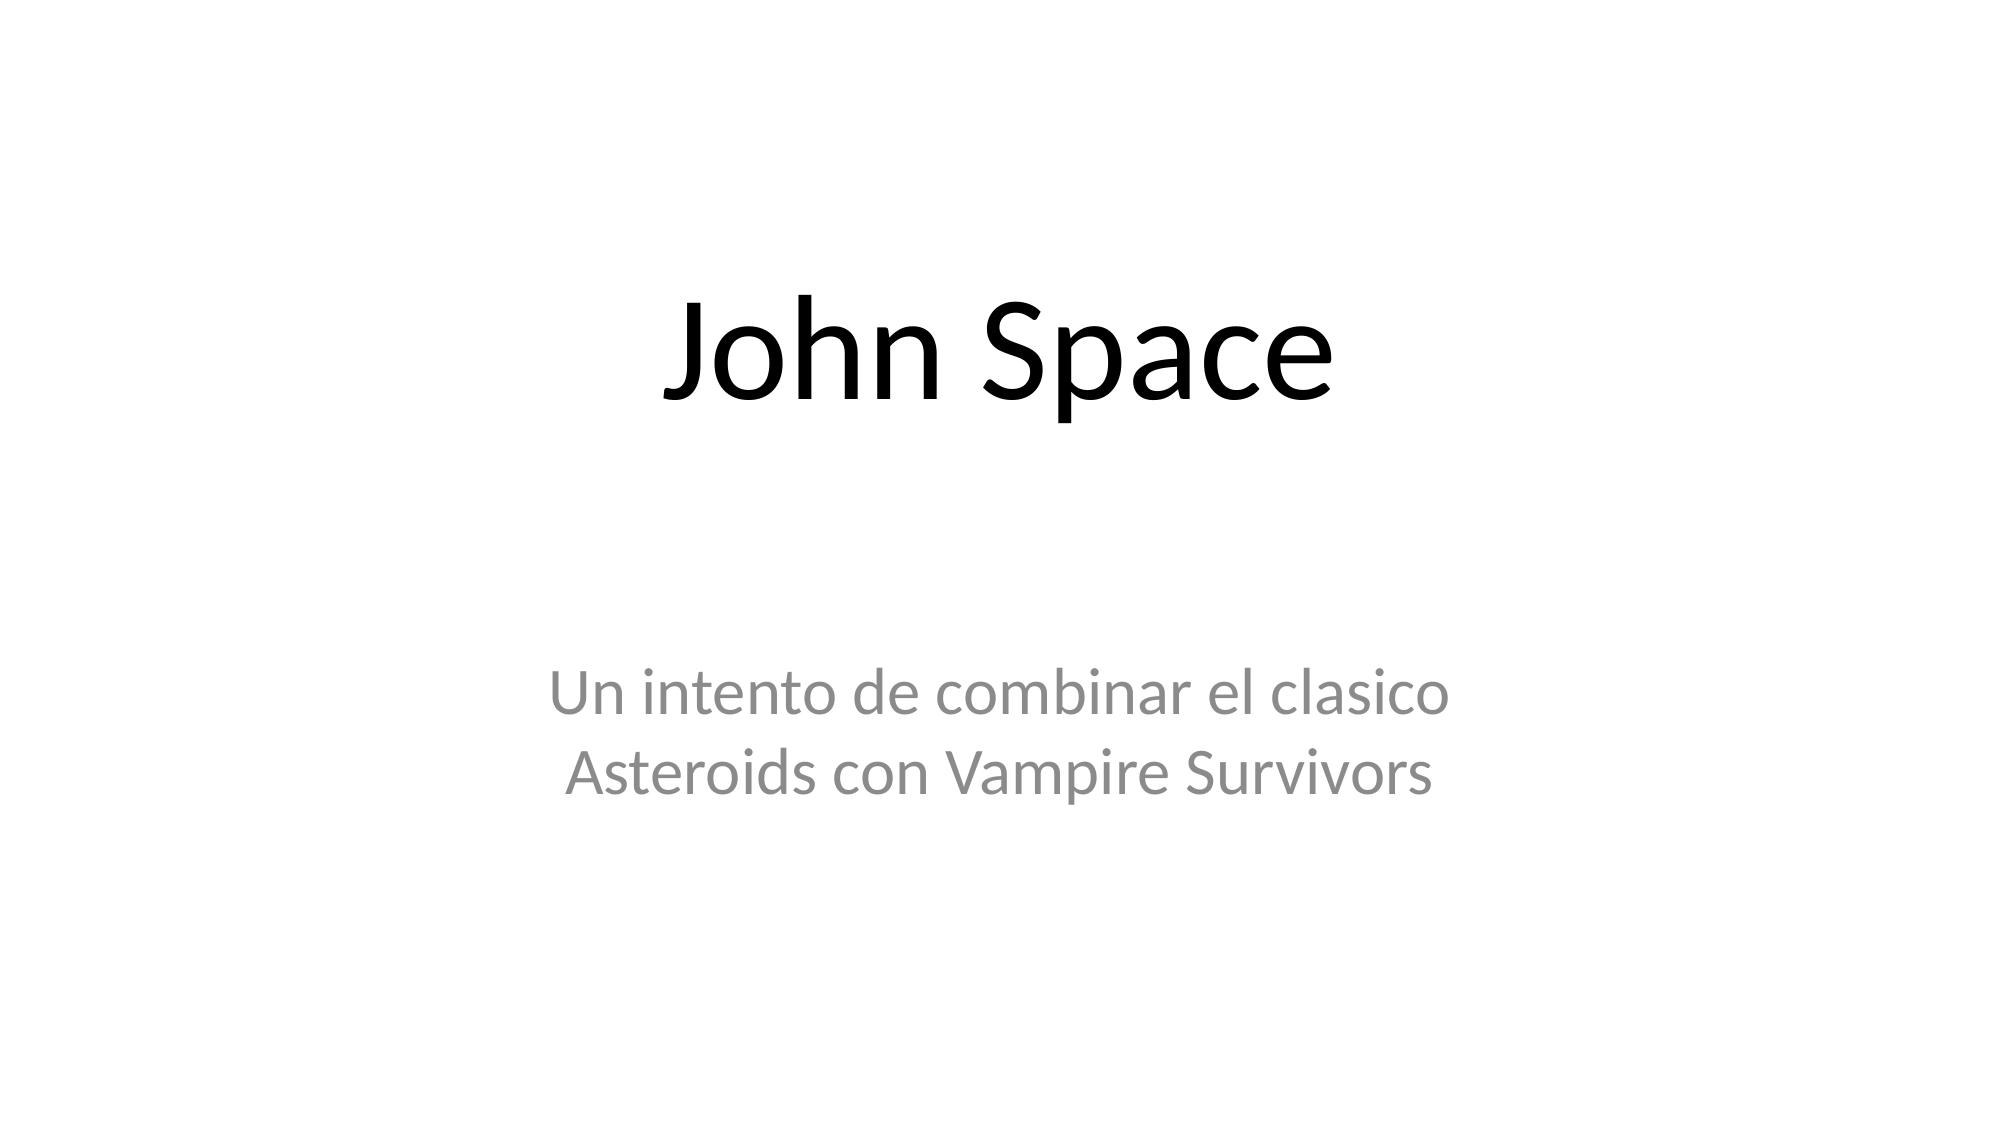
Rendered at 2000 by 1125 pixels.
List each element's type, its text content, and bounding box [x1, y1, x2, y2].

title John Space [362, 219, 1638, 461]
subtitle Un intento de combinar el clasico Asteroids con Vampire Survivors [474, 584, 1525, 872]
